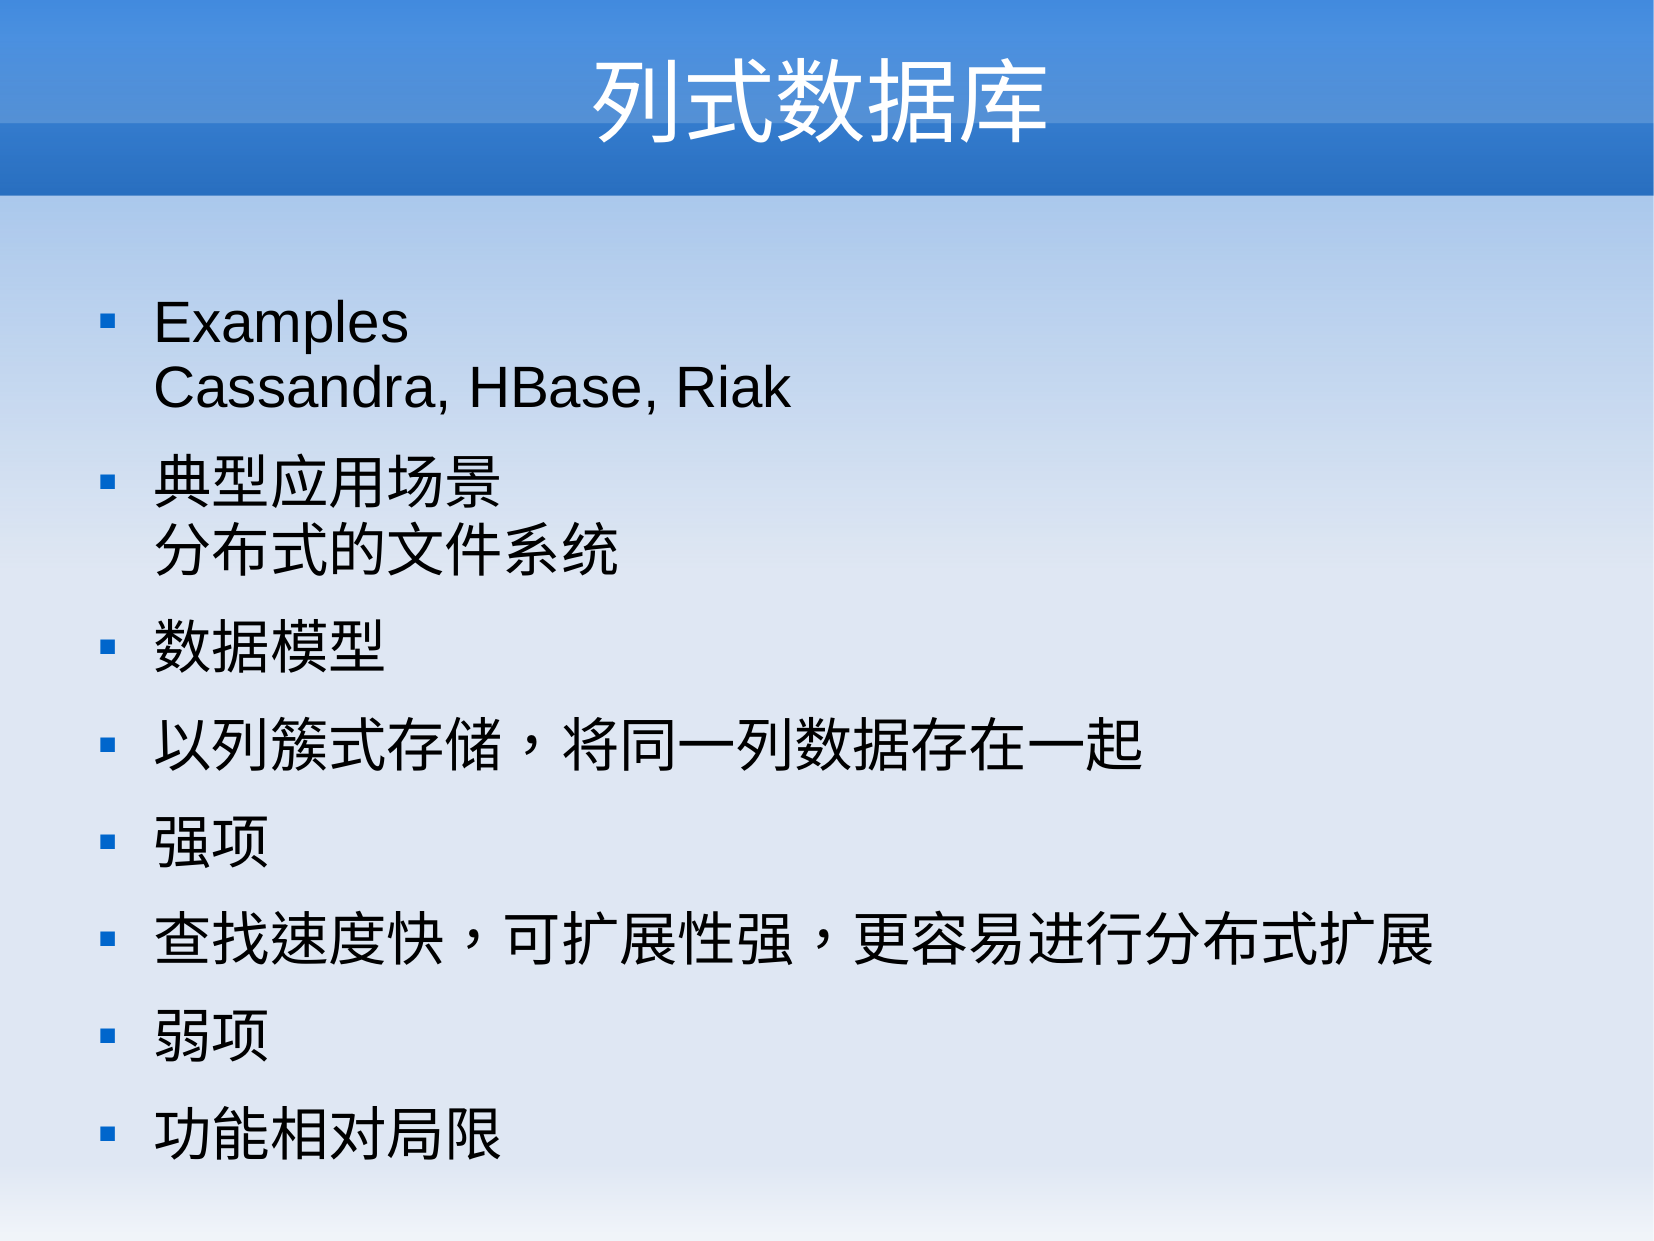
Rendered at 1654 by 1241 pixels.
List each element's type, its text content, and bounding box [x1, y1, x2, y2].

list Examples Cassandra, HBase, Riak 典型应用场景 分布式的文件系统 数据模型 以列簇式存储，将同一列数据存在一起 强项 查找速度快，可扩展性强，更容易进行分布式扩展 弱项 功能相对局限 [82, 290, 1571, 1169]
title 列式数据库 [76, 7, 1565, 200]
picture [0, 0, 1654, 1241]
